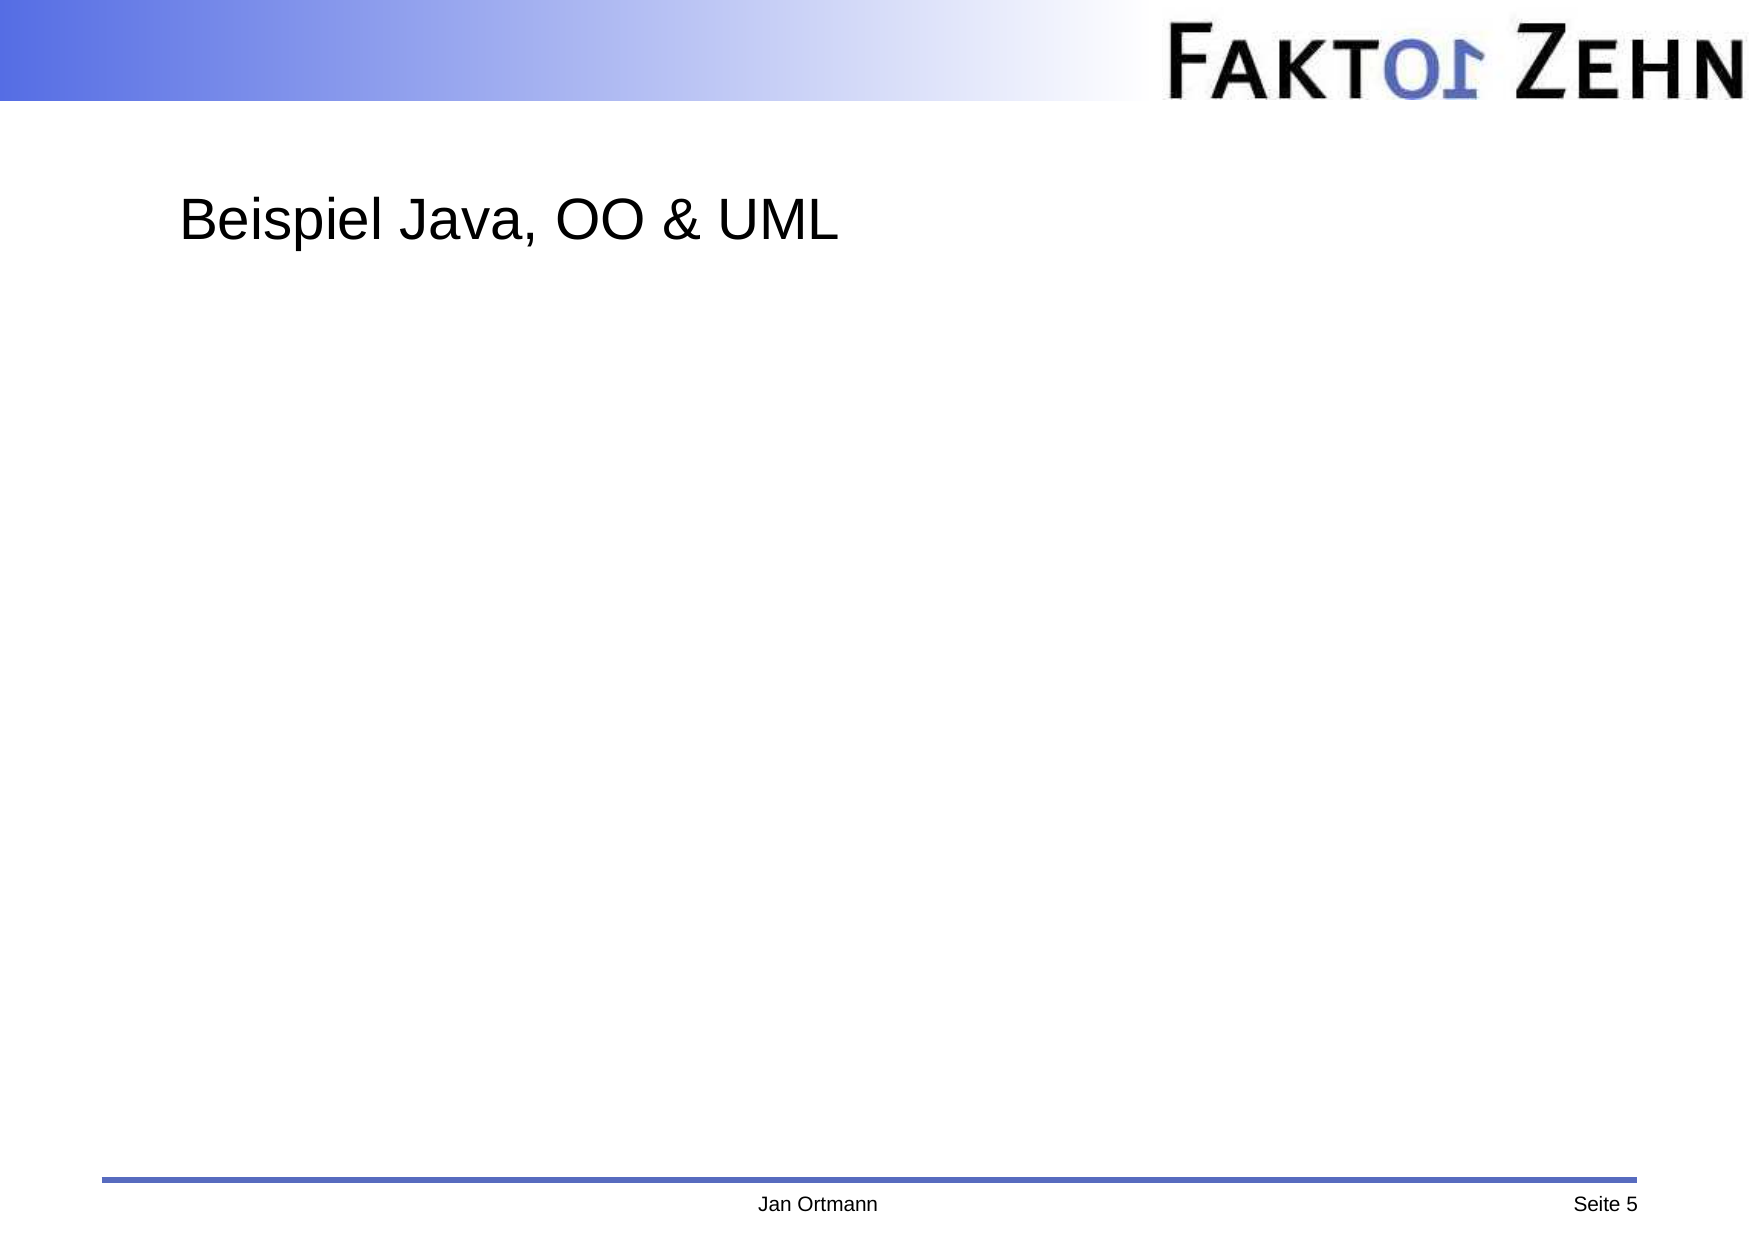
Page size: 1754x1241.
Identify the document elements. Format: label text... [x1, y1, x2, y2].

picture [1162, 7, 1752, 100]
title Beispiel Java, OO & UML [179, 142, 1576, 296]
